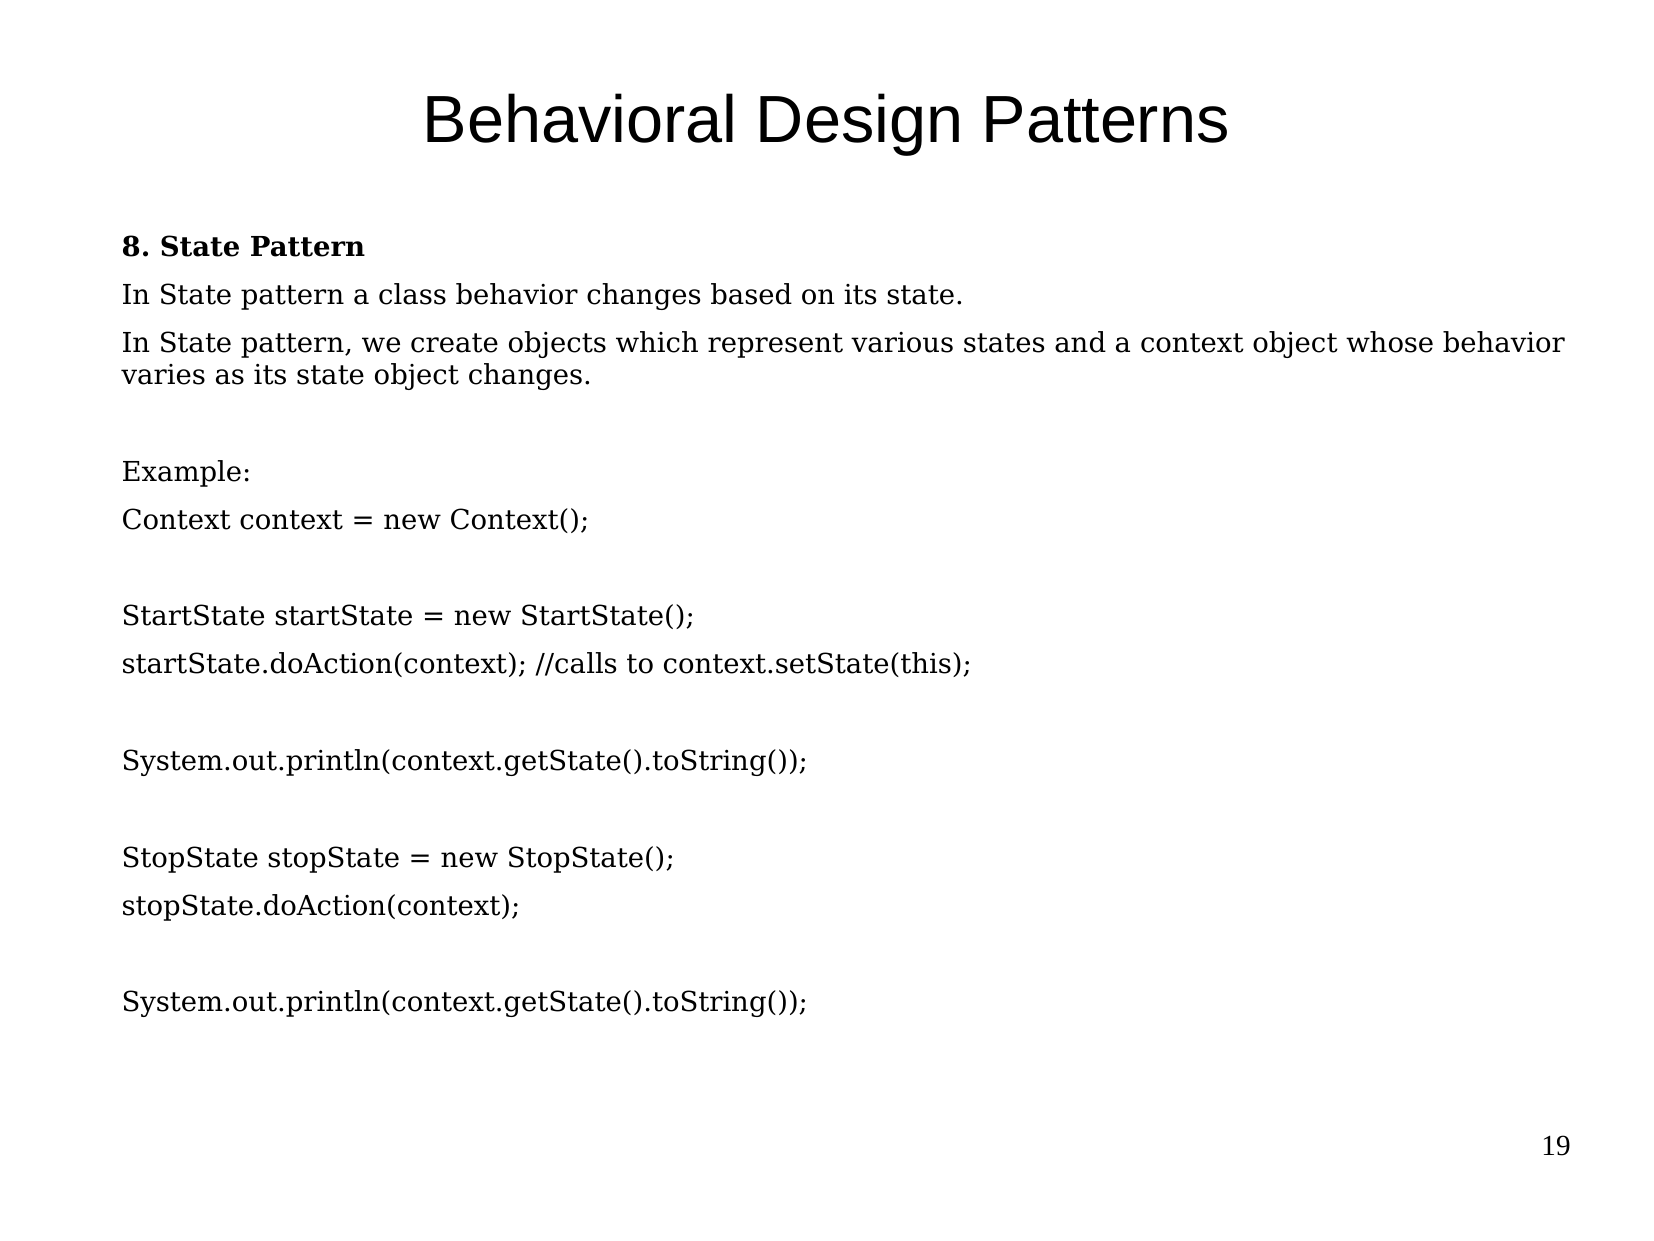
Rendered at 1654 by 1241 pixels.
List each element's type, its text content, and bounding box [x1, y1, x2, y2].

title Behavioral Design Patterns [82, 49, 1571, 189]
list 8. State Pattern In State pattern a class behavior changes based on its state. In State pattern, we create objects which represent various states and a context object whose behavior varies as its state object changes. Example: Context context = new Context(); StartState startState = new StartState(); startState.doAction(context); //calls to context.setState(this); System.out.println(context.getState().toString()); StopState stopState = new StopState(); stopState.doAction(context); System.out.println(context.getState().toString()); [82, 230, 1571, 1164]
